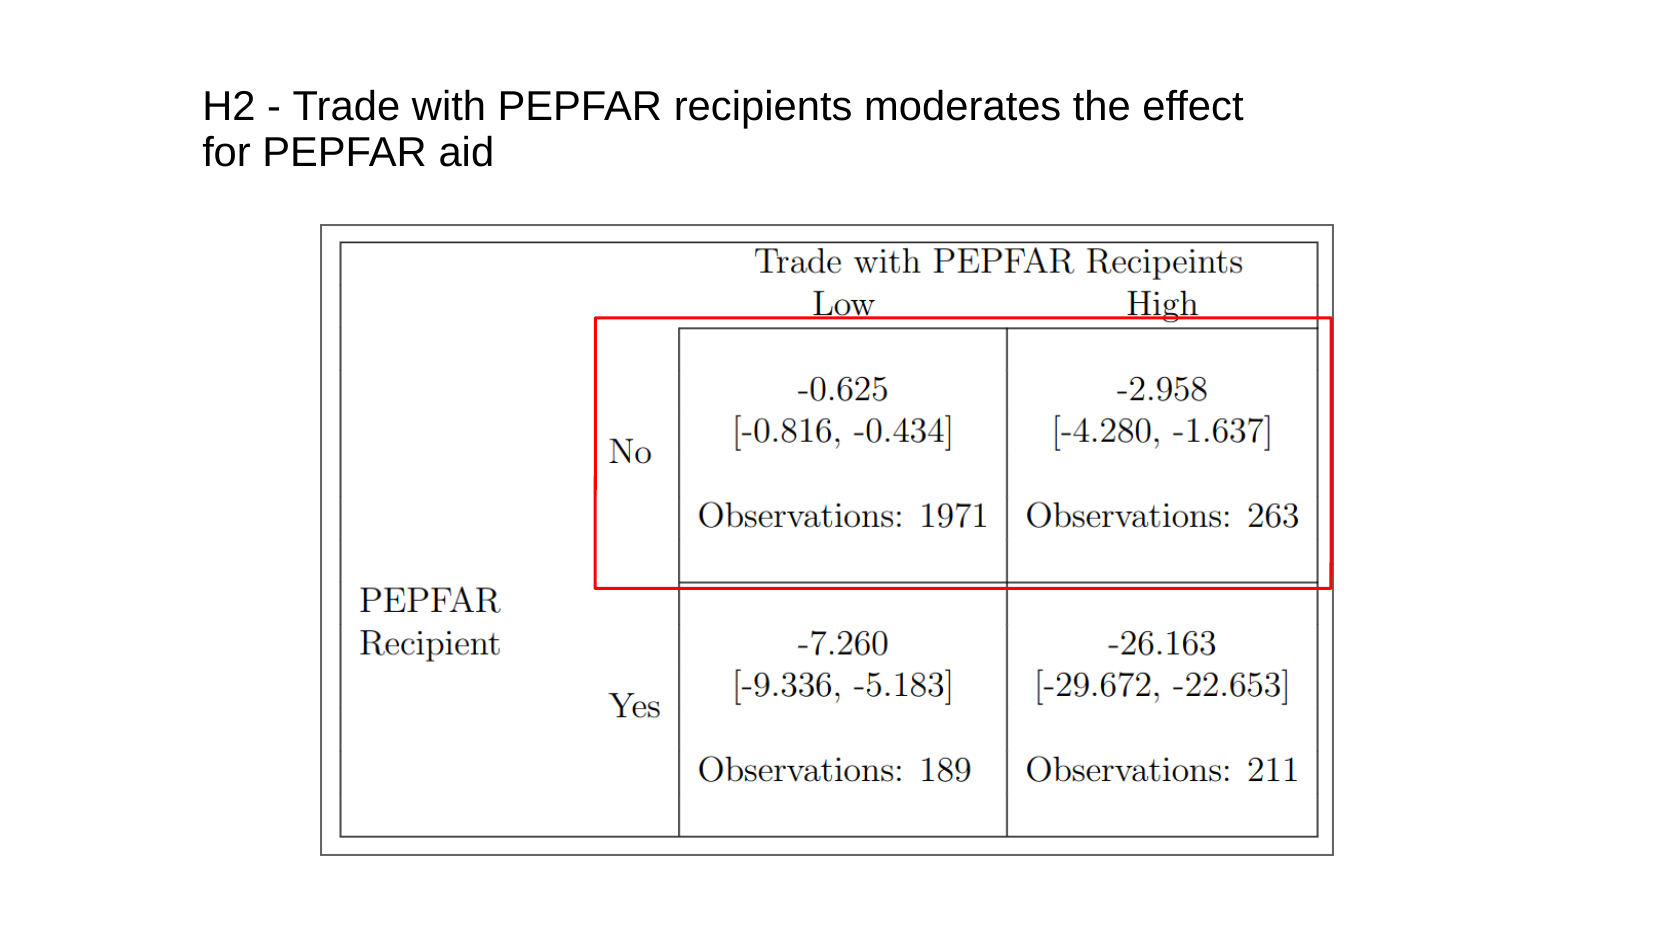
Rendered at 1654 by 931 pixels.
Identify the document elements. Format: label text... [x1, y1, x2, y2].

text_box H2 - Trade with PEPFAR recipients moderates the effect for PEPFAR aid [187, 75, 1313, 183]
picture [320, 224, 1334, 856]
